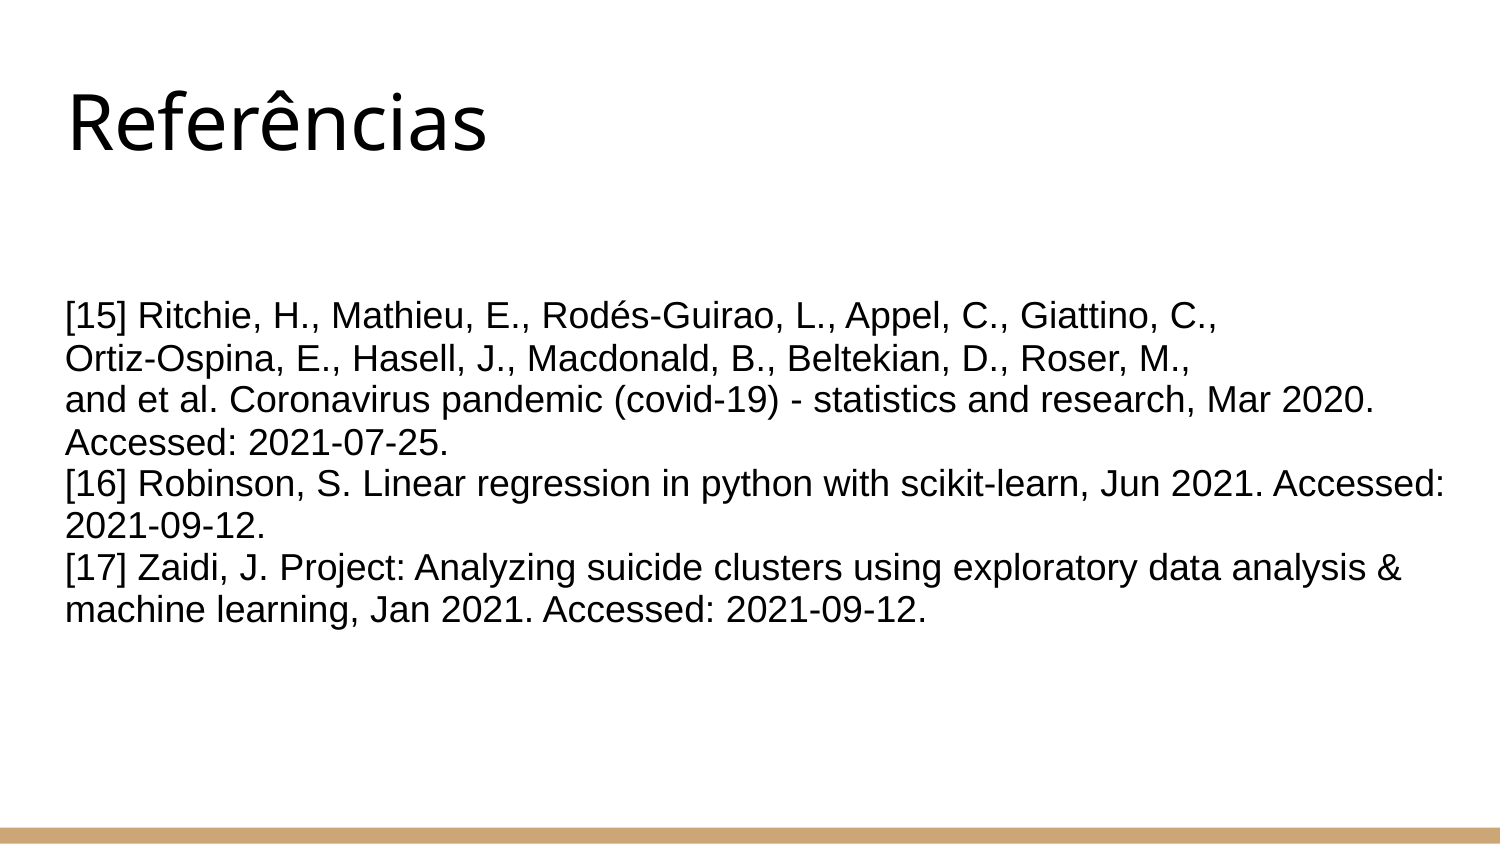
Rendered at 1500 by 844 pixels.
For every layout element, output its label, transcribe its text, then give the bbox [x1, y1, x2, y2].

subtitle [15] Ritchie, H., Mathieu, E., Rodés-Guirao, L., Appel, C., Giattino, C., Ortiz-Ospina, E., Hasell, J., Macdonald, B., Beltekian, D., Roser, M., and et al. Coronavirus pandemic (covid-19) - statistics and research, Mar 2020. Accessed: 2021-07-25. [16] Robinson, S. Linear regression in python with scikit-learn, Jun 2021. Accessed: 2021-09-12. [17] Zaidi, J. Project: Analyzing suicide clusters using exploratory data analysis & machine learning, Jan 2021. Accessed: 2021-09-12. [64, 187, 1463, 739]
title Referências [51, 51, 1449, 189]
